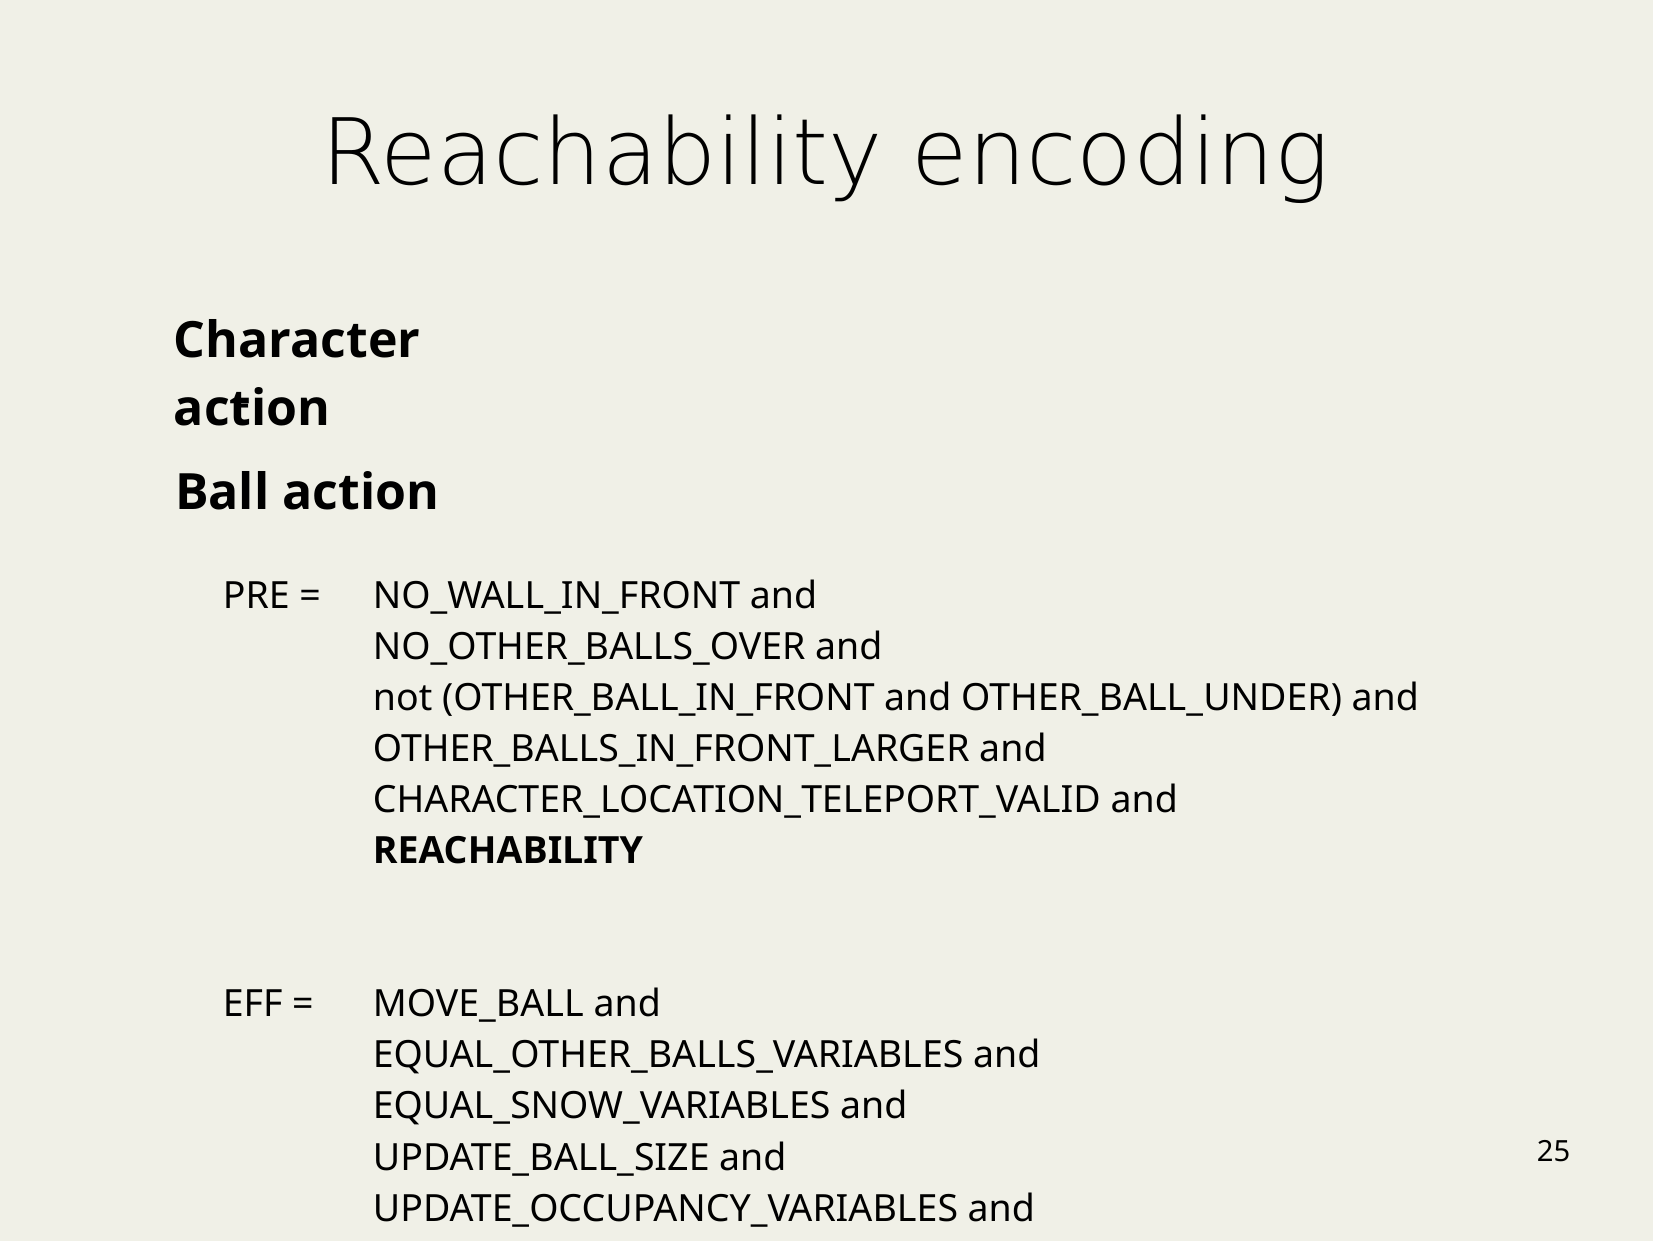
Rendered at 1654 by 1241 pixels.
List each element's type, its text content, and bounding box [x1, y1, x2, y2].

text_box PRE = NO_WALL_IN_FRONT and NO_OTHER_BALLS_OVER and not (OTHER_BALL_IN_FRONT and OTHER_BALL_UNDER) and OTHER_BALLS_IN_FRONT_LARGER and CHARACTER_LOCATION_TELEPORT_VALID and REACHABILITY EFF = MOVE_BALL and EQUAL_OTHER_BALLS_VARIABLES and EQUAL_SNOW_VARIABLES and UPDATE_BALL_SIZE and UPDATE_OCCUPANCY_VARIABLES and INVARIANT_BALL_SIZES [208, 561, 1446, 1143]
title Reachability encoding [82, 49, 1571, 257]
text_box Ball action [160, 448, 391, 514]
text_box - [219, 358, 790, 424]
text_box Character action [159, 296, 605, 362]
